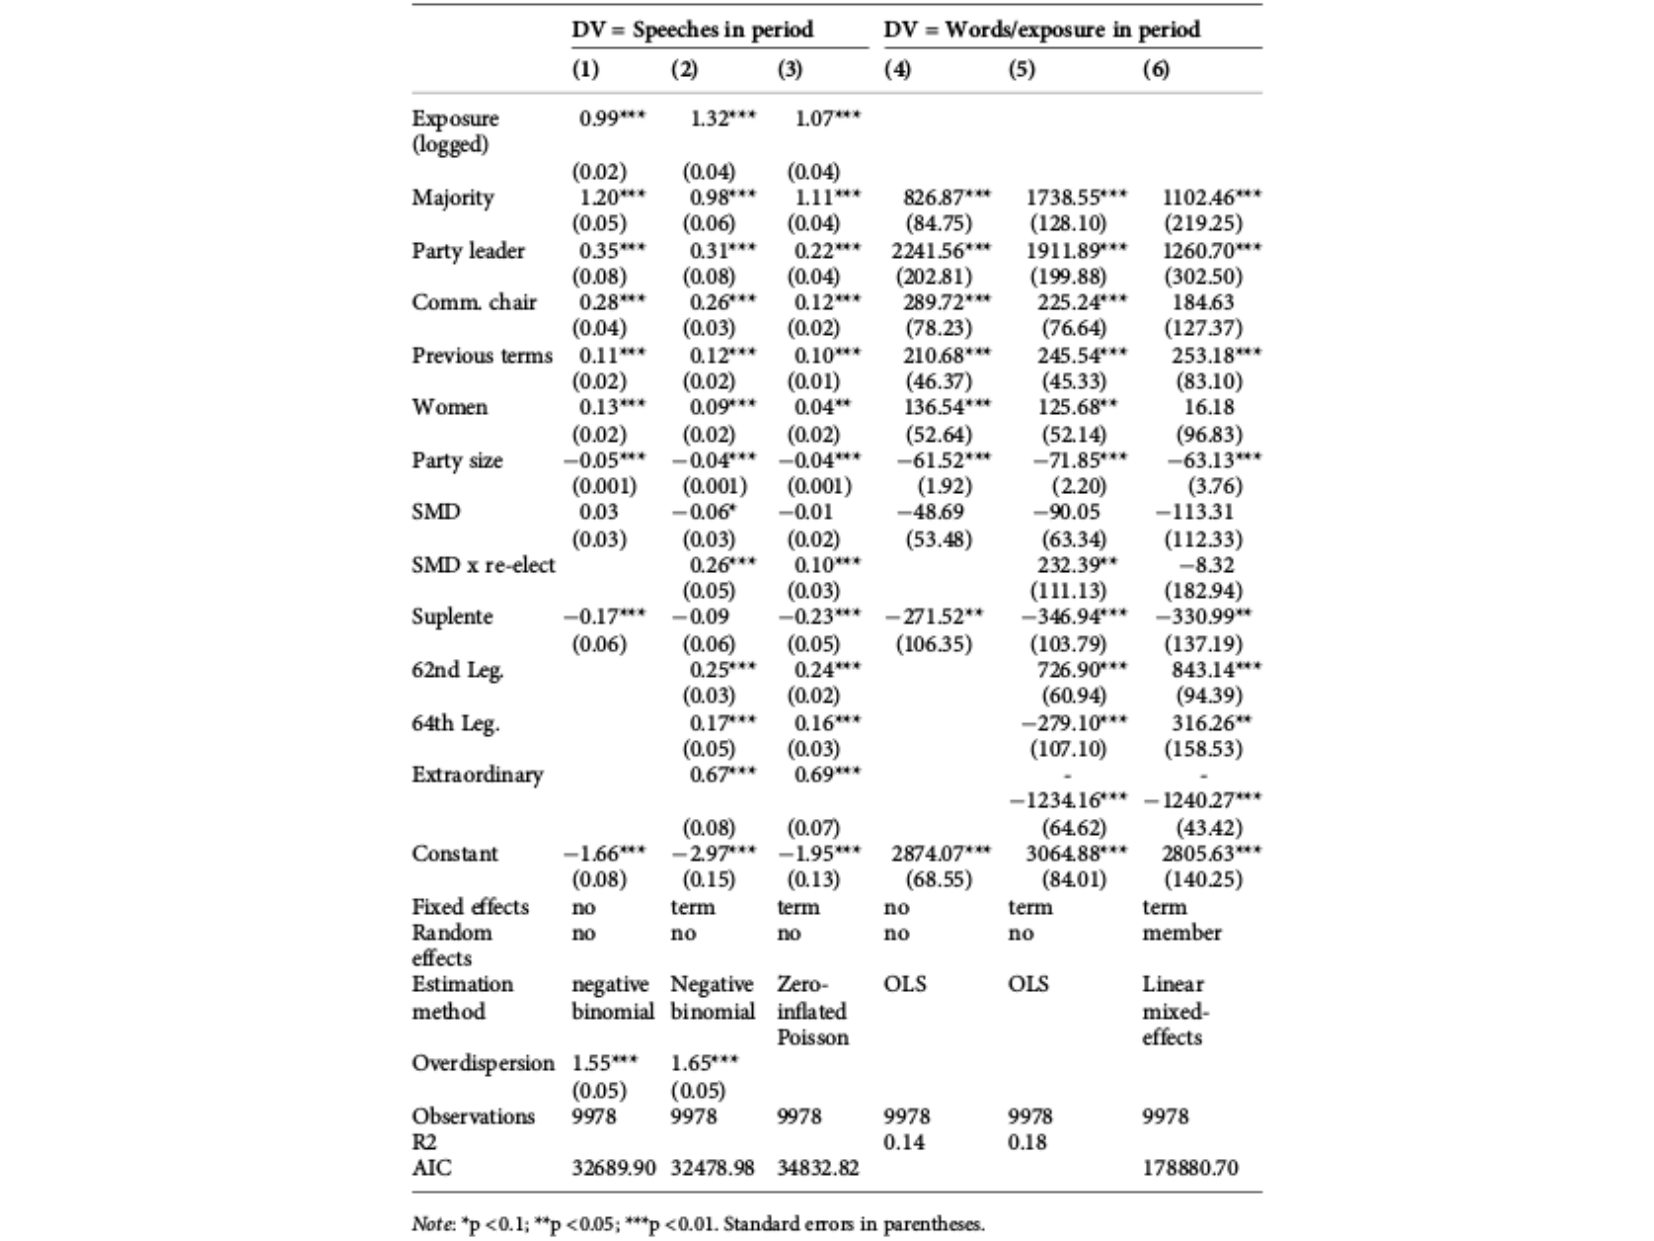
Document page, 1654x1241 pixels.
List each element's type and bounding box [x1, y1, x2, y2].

picture [375, 0, 1293, 1241]
